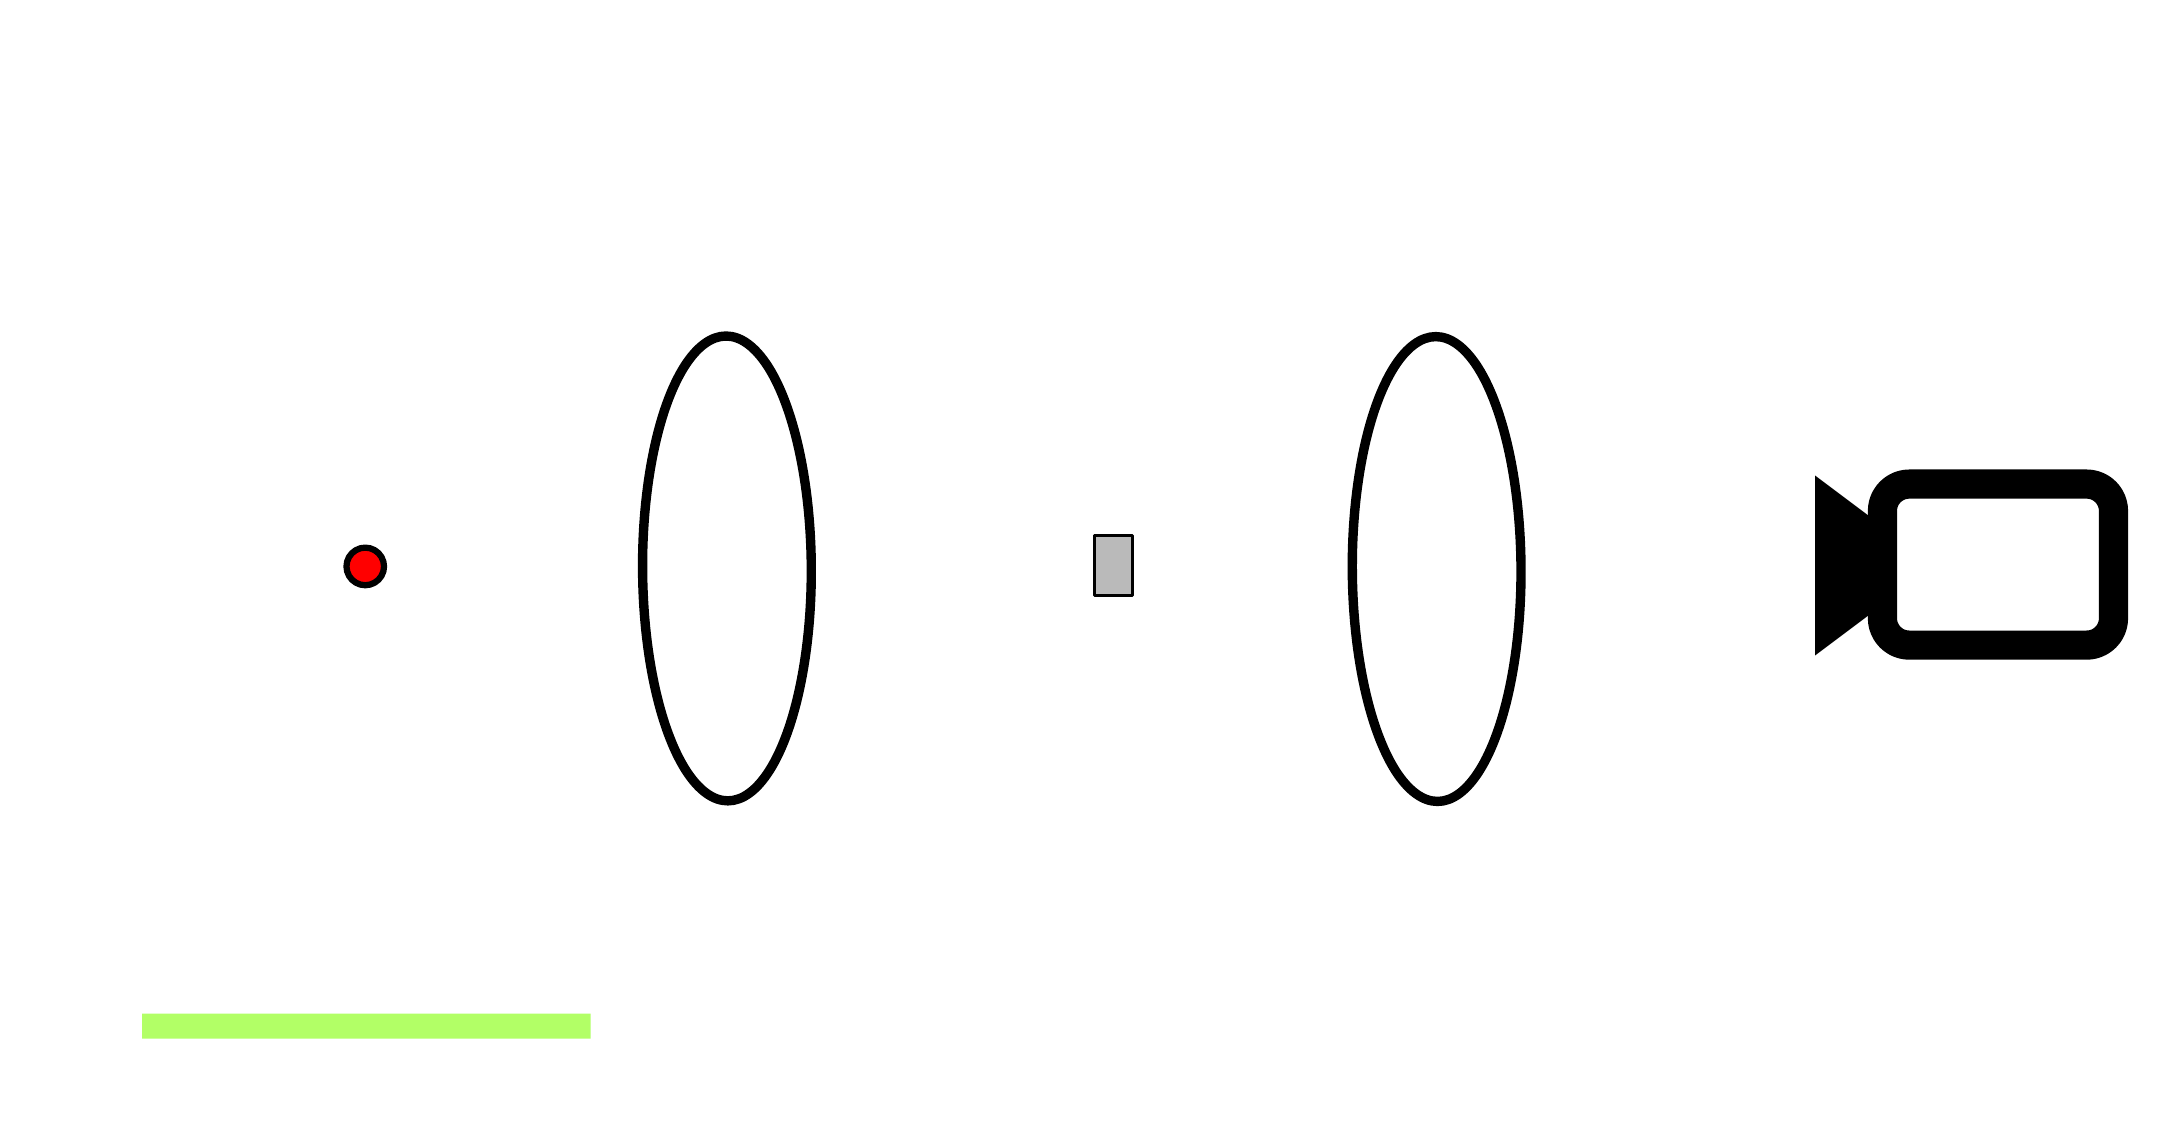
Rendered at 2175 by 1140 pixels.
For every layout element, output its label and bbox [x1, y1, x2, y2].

text_box [1882, 484, 2114, 646]
text_box [1094, 535, 1133, 596]
text_box [642, 336, 812, 801]
text_box [346, 547, 385, 586]
text_box [1352, 336, 1522, 802]
text_box [1815, 475, 1876, 656]
